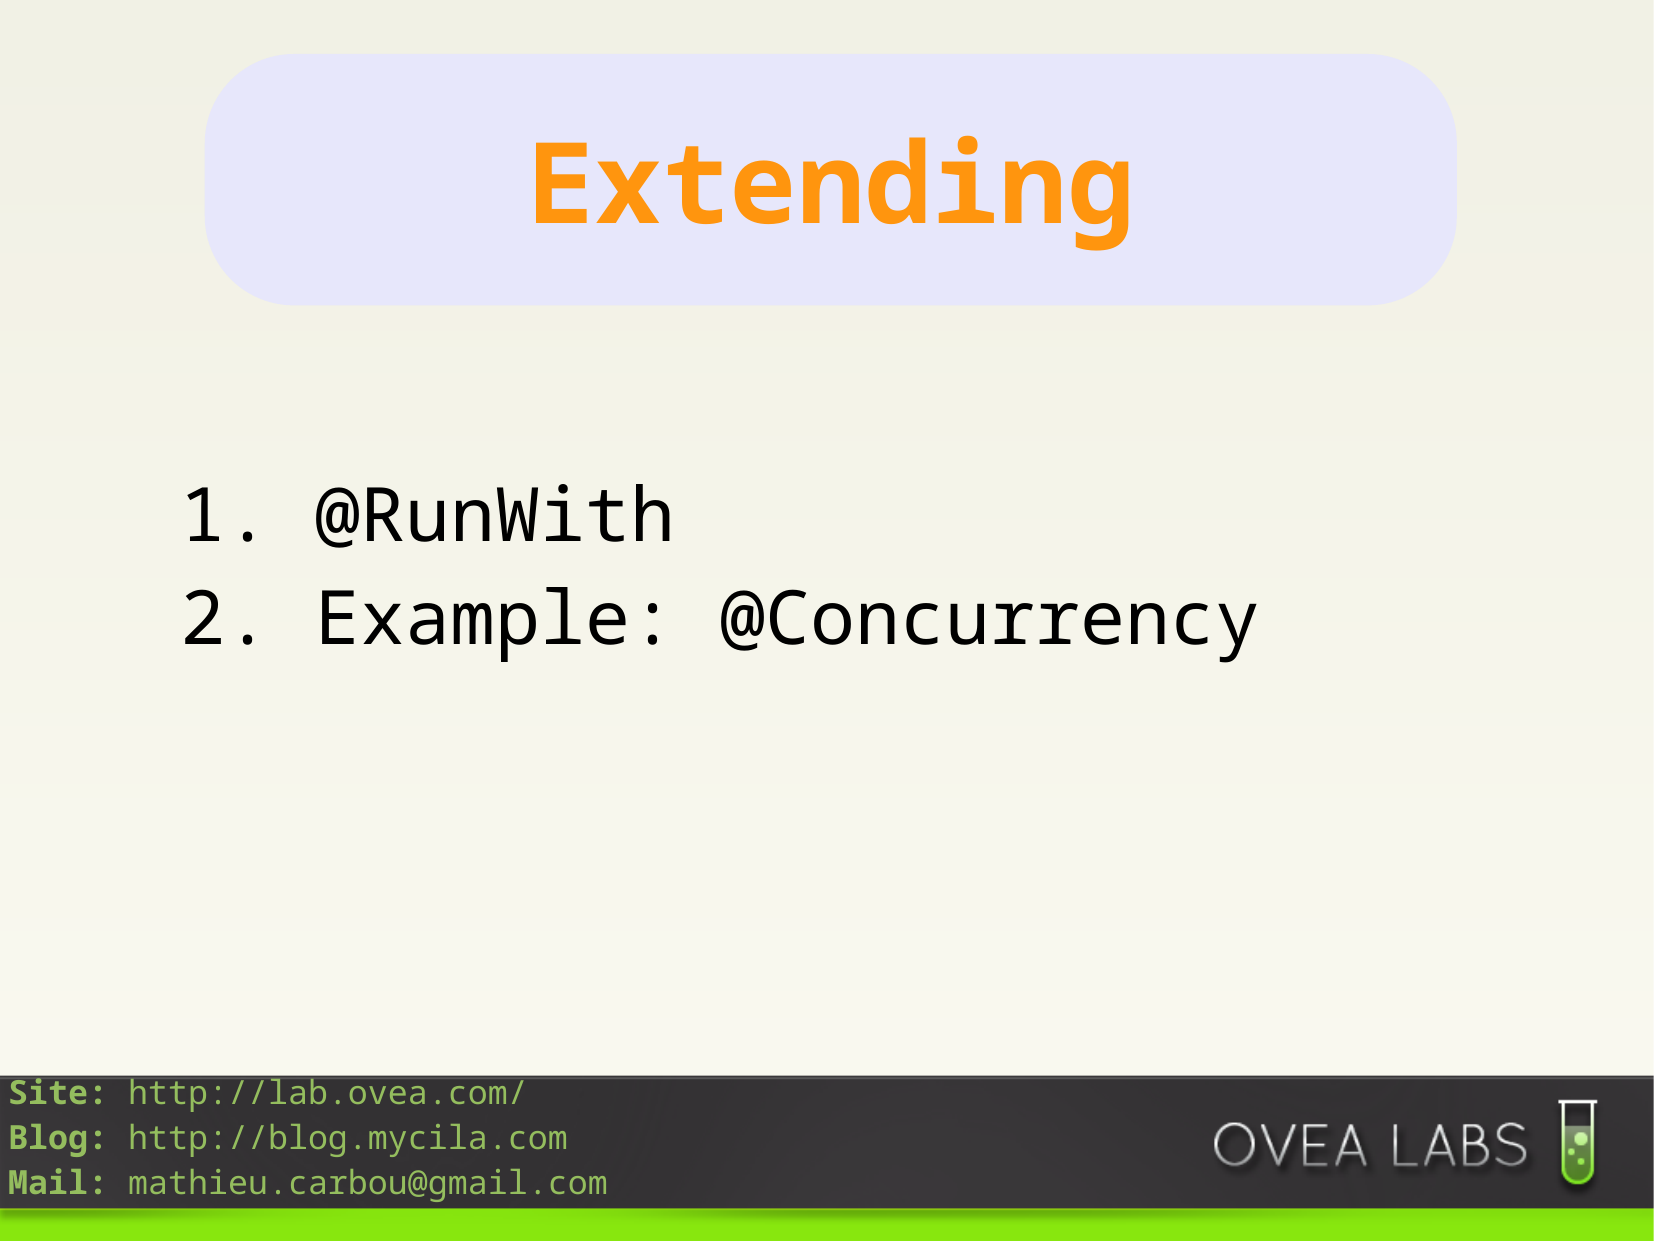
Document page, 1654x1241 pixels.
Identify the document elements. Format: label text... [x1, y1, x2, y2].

text_box @RunWith Example: @Concurrency [165, 454, 1517, 976]
text_box Extending [204, 53, 1457, 306]
picture [0, 0, 1654, 1241]
